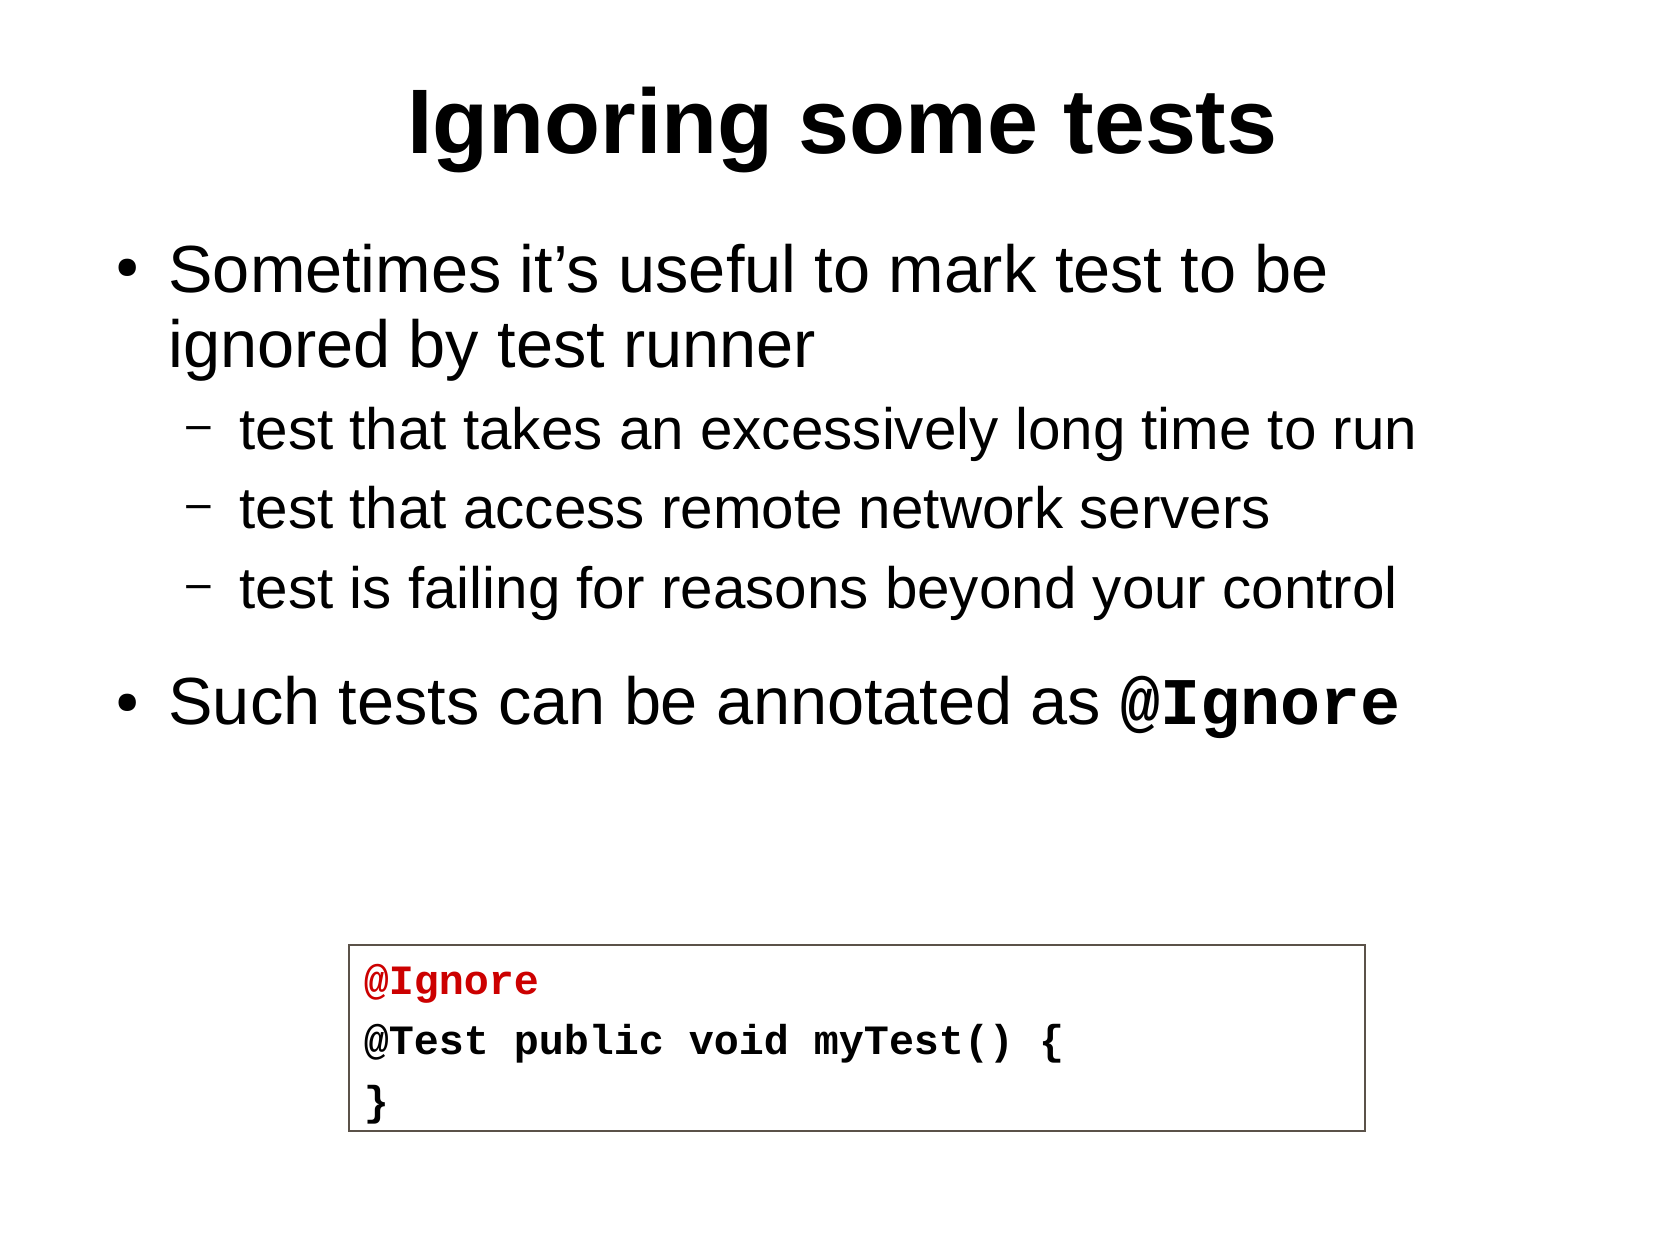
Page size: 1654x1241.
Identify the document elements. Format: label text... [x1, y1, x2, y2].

title Ignoring some tests [82, 49, 1571, 196]
list Sometimes it’s useful to mark test to be ignored by test runner test that takes an excessively long time to run test that access remote network servers test is failing for reasons beyond your control Such tests can be annotated as @Ignore [82, 225, 1538, 1186]
text_box @Ignore @Test public void myTest() { } [349, 945, 1365, 1132]
